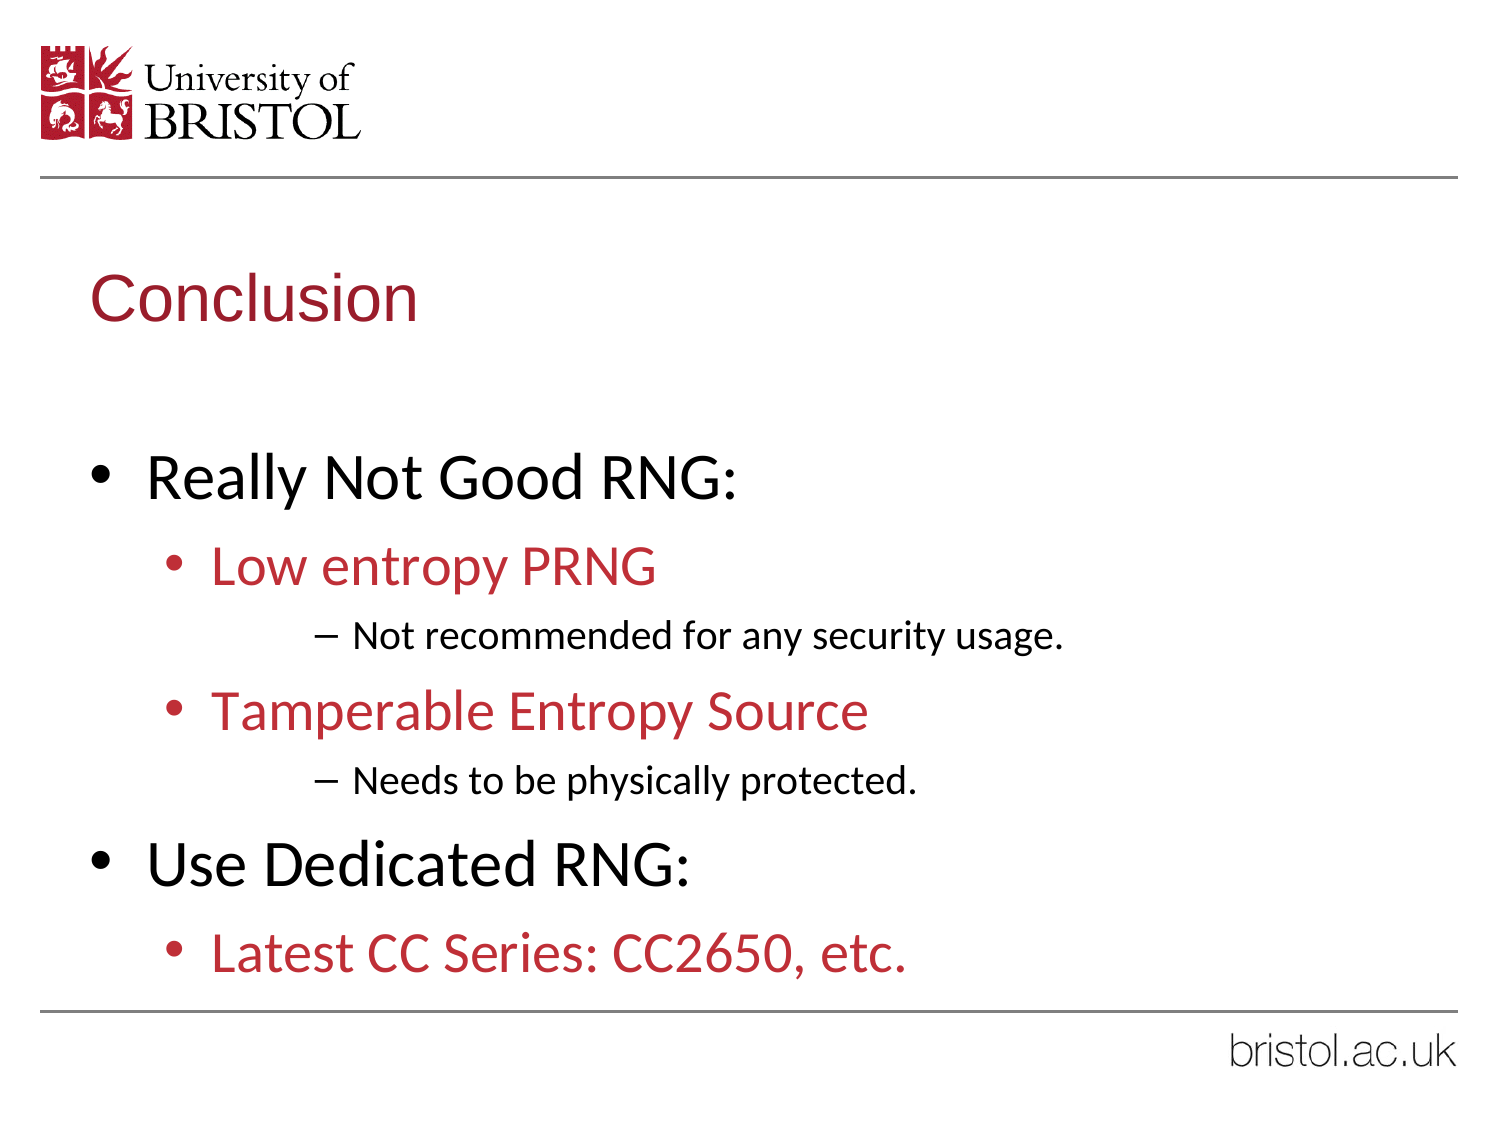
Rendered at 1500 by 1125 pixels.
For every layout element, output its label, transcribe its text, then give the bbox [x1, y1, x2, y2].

list Really Not Good RNG: Low entropy PRNG Not recommended for any security usage. Tamperable Entropy Source Needs to be physically protected. Use Dedicated RNG: Latest CC Series: CC2650, etc. [75, 425, 1426, 1005]
picture [41, 46, 361, 140]
picture [1214, 1023, 1459, 1080]
title Conclusion [75, 200, 1426, 389]
